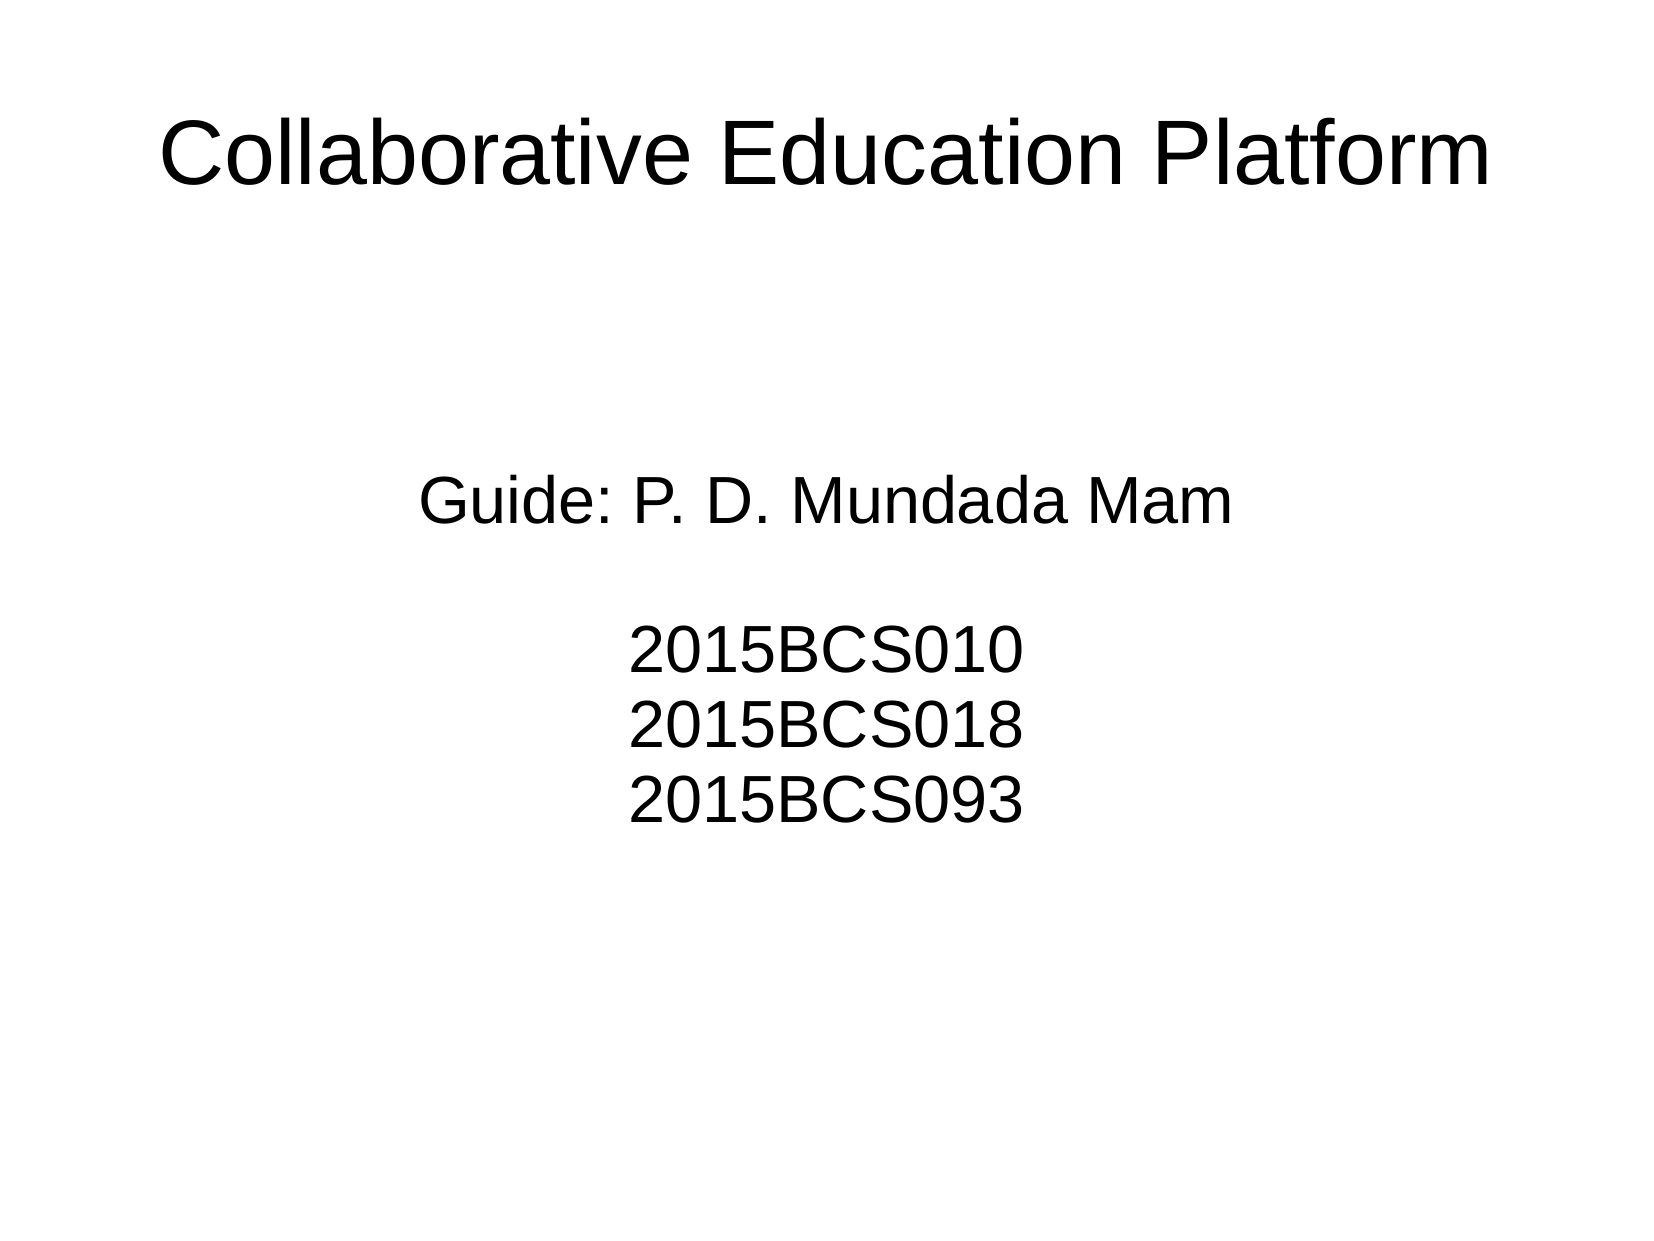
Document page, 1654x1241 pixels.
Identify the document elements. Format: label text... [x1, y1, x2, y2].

subtitle Guide: P. D. Mundada Mam 2015BCS010 2015BCS018 2015BCS093 [82, 290, 1571, 1010]
title Collaborative Education Platform [82, 49, 1571, 257]
